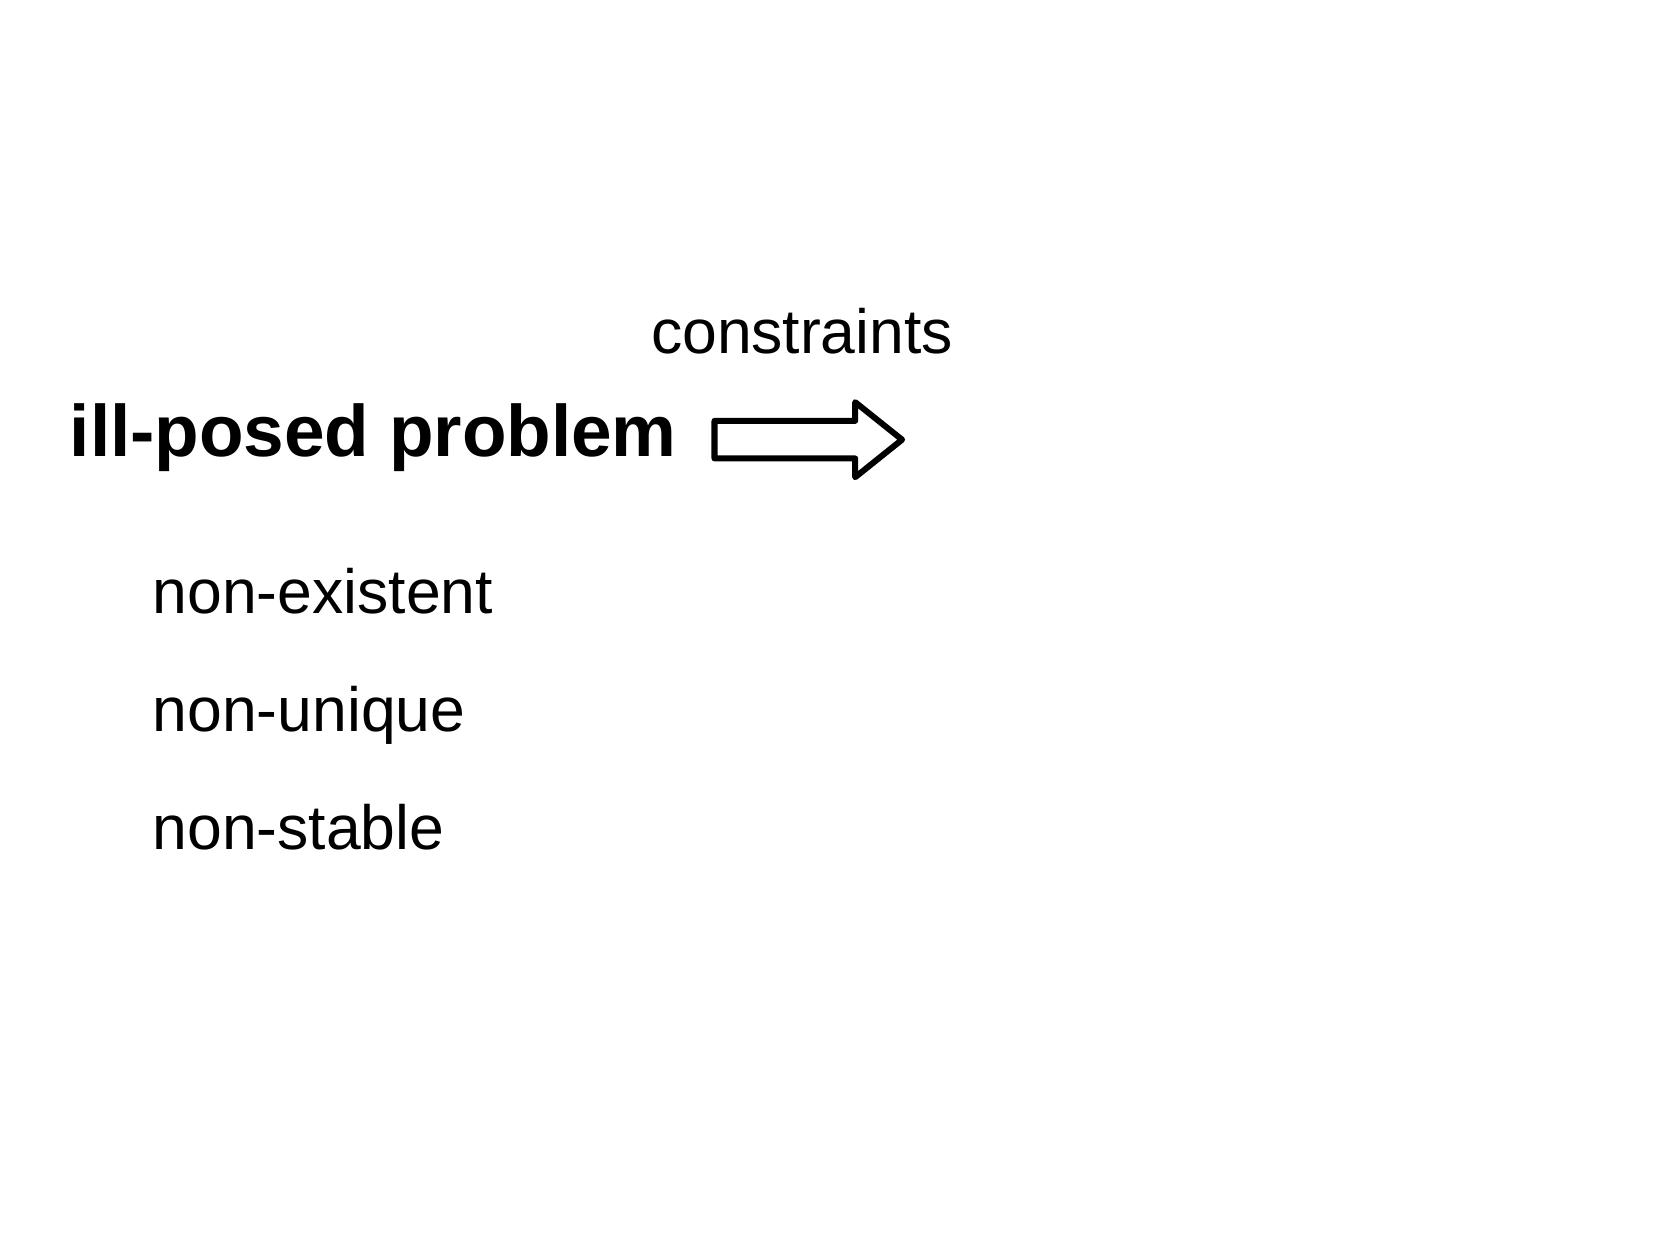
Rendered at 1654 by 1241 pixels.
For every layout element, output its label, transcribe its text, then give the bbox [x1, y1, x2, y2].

text_box non-unique [138, 667, 481, 761]
text_box non-stable [138, 786, 460, 879]
text_box constraints [636, 289, 969, 383]
text_box non-existent [138, 549, 507, 643]
text_box ill-posed problem [55, 383, 693, 493]
text_box [714, 402, 903, 478]
